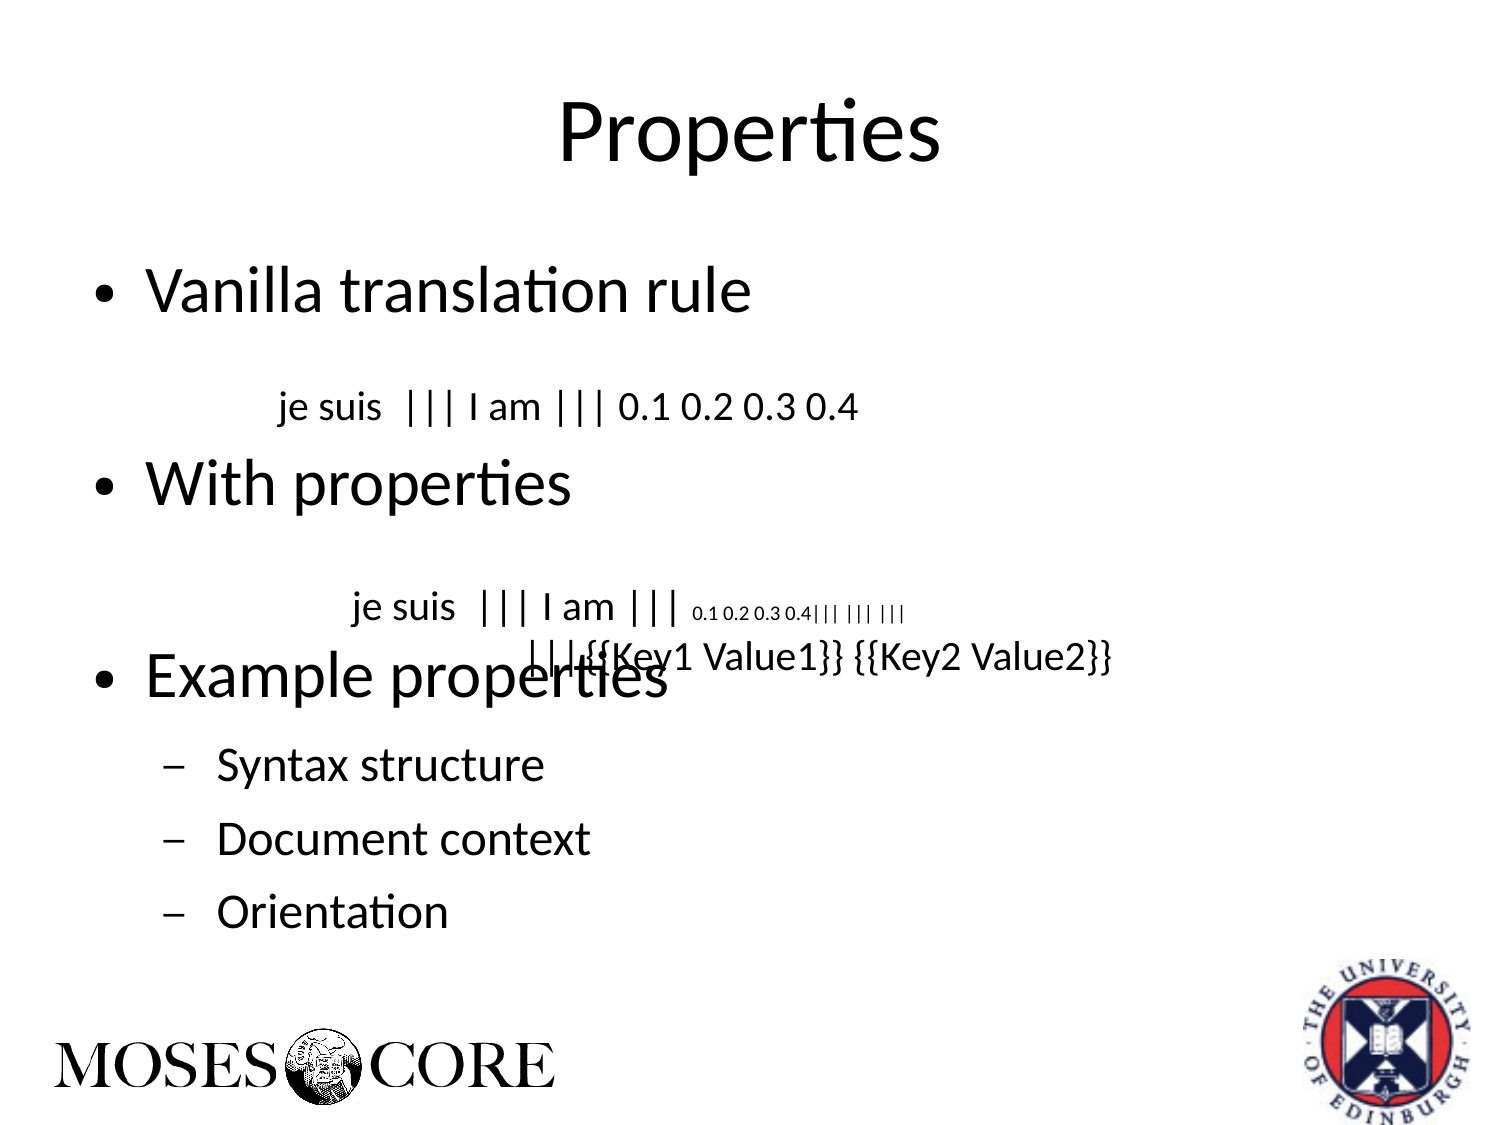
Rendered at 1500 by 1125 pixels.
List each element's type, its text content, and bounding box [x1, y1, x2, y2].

picture [1303, 959, 1475, 1125]
picture [53, 1025, 555, 1108]
title Properties [75, 45, 1425, 233]
text_box je suis ||| I am ||| 0.1 0.2 0.3 0.4 [263, 371, 874, 437]
list Vanilla translation rule With properties Example properties Syntax structure Document context Orientation [75, 262, 1425, 1005]
text_box je suis ||| I am ||| 0.1 0.2 0.3 0.4||| ||| ||| ||| {{Key1 Value1}} {{Key2 Value2}} [337, 571, 1128, 687]
